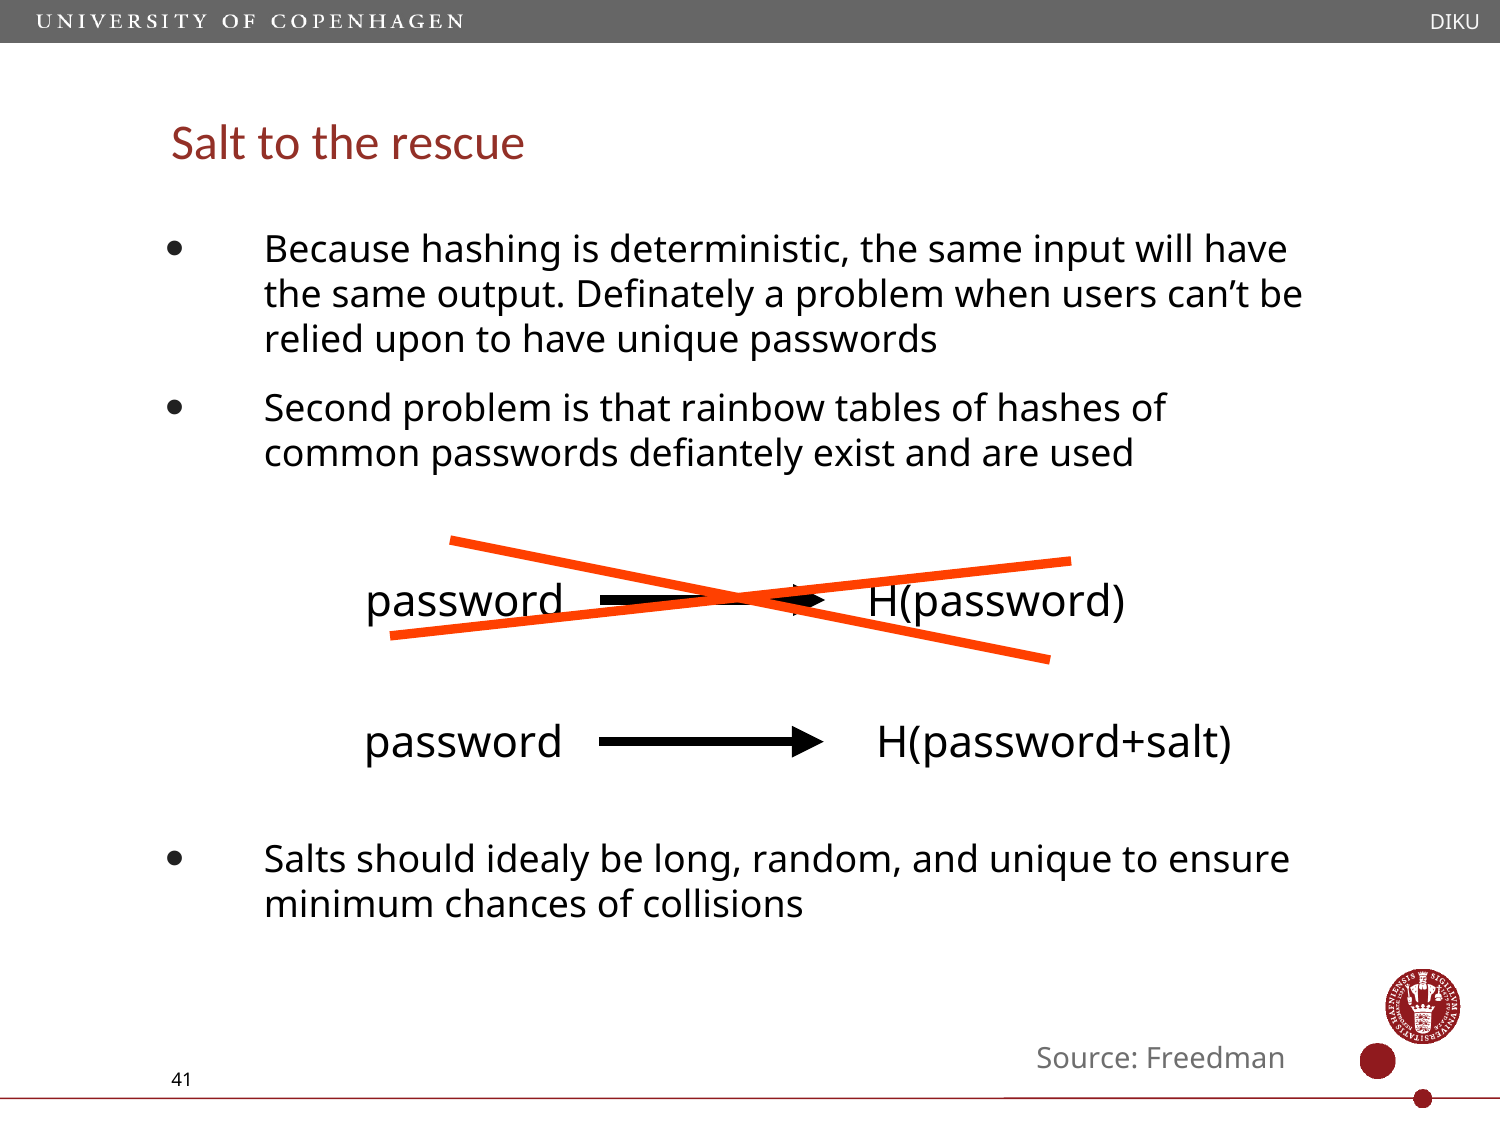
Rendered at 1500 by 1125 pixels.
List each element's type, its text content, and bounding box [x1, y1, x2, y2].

text_box password [442, 625, 541, 636]
text_box Because hashing is deterministic, the same input will have the same output. Definately a problem when users can’t be relied upon to have unique passwords Second problem is that rainbow tables of hashes of common passwords defiantely exist and are used Salts should idealy be long, random, and unique to ensure minimum chances of collisions [165, 224, 1323, 509]
picture [0, 910, 1500, 1122]
text_box Salt to the rescue [171, 75, 1329, 171]
text_box <number> [171, 1067, 522, 1092]
picture [666, 910, 677, 915]
picture [745, 910, 756, 915]
text_box H(password) [921, 566, 1072, 636]
text_box password [390, 560, 541, 631]
text_box H(password+salt) [978, 702, 1129, 778]
text_box H(password) [921, 560, 1027, 572]
text_box Source: Freedman [1021, 1031, 1341, 1083]
text_box DIKU [469, 0, 1495, 43]
text_box password [388, 702, 539, 778]
picture [602, 910, 613, 915]
picture [490, 910, 500, 915]
picture [382, 910, 392, 915]
